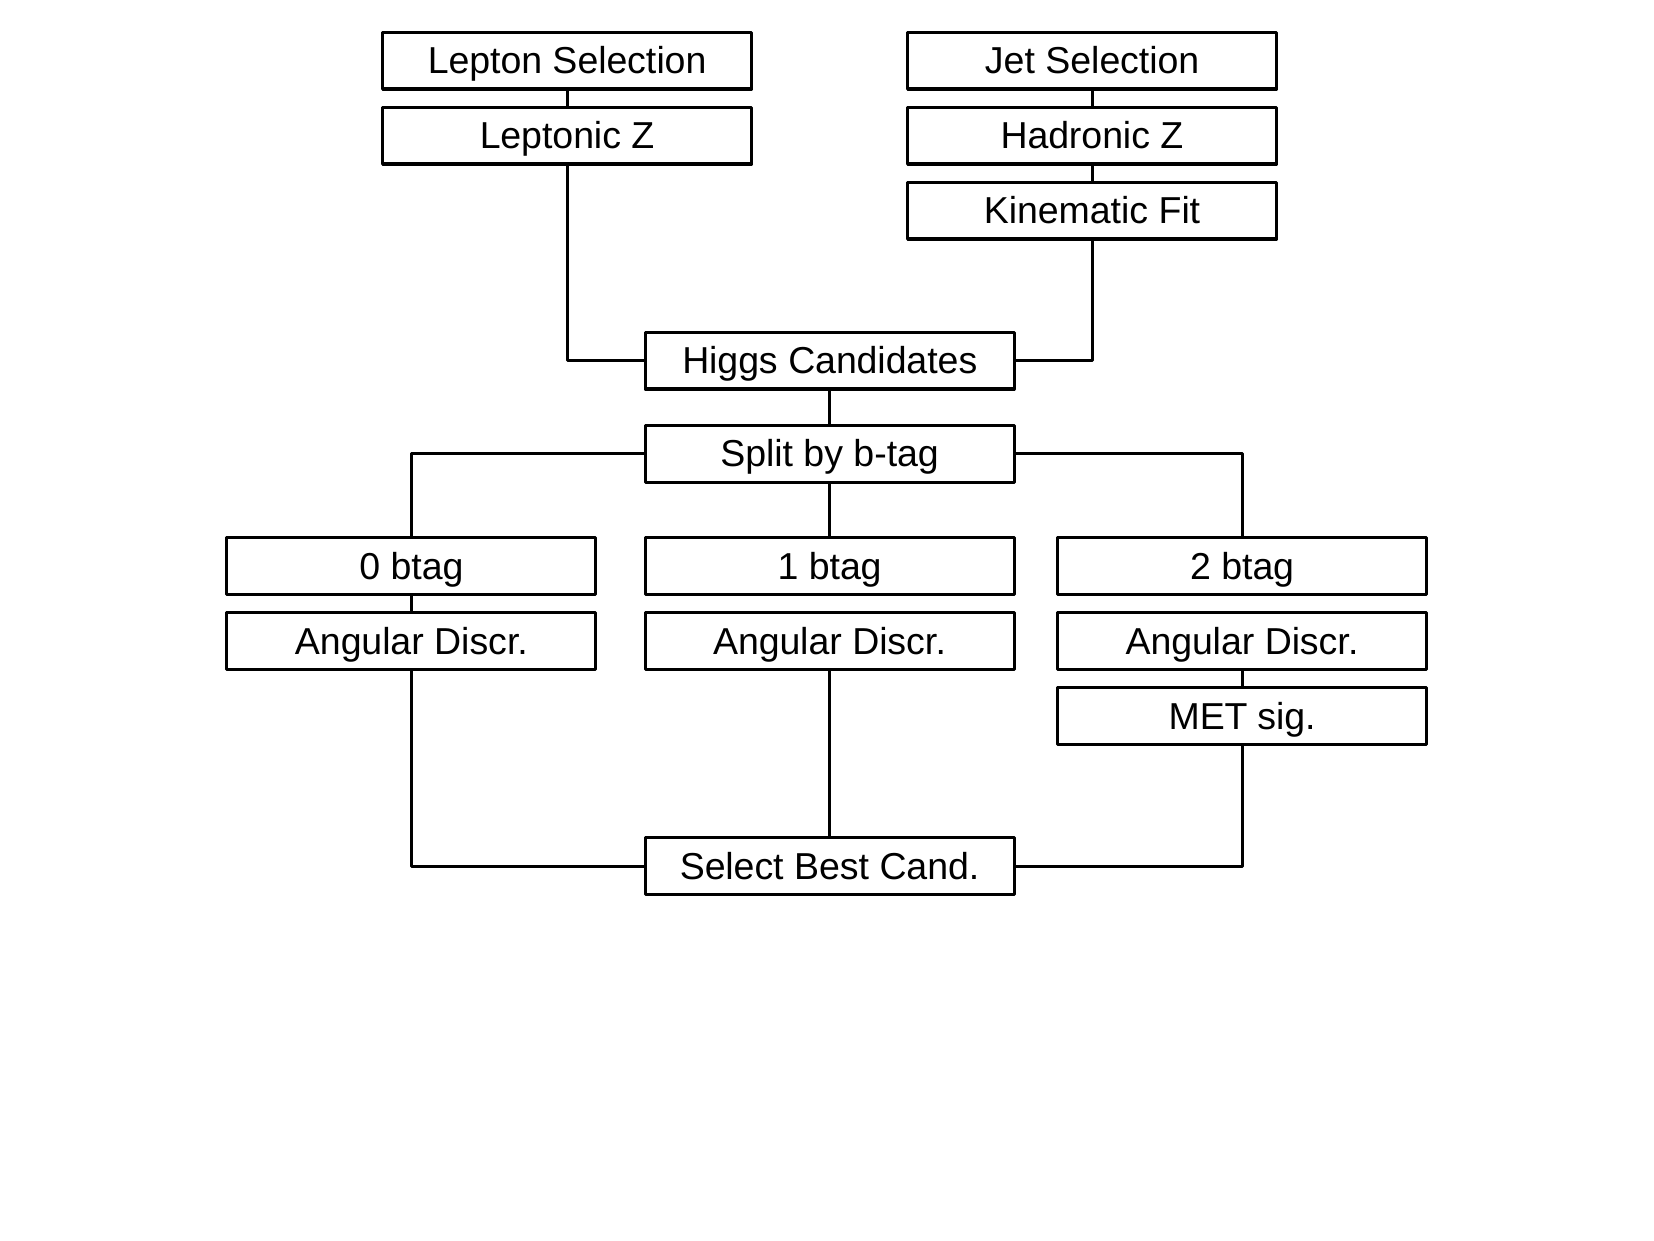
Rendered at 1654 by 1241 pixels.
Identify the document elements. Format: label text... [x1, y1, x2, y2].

text_box MET sig. [1057, 687, 1427, 745]
text_box Split by b-tag [645, 425, 1015, 483]
text_box Higgs Candidates [645, 332, 1015, 389]
text_box 2 btag [1057, 537, 1427, 595]
text_box Lepton Selection [382, 32, 752, 89]
text_box Angular Discr. [1057, 612, 1427, 670]
text_box Hadronic Z [907, 107, 1277, 164]
text_box Angular Discr. [645, 612, 1015, 670]
text_box Kinematic Fit [907, 182, 1277, 239]
text_box Leptonic Z [382, 107, 752, 164]
text_box Angular Discr. [226, 612, 596, 670]
text_box Jet Selection [907, 32, 1277, 89]
text_box 1 btag [645, 537, 1015, 595]
text_box Select Best Cand. [645, 837, 1015, 895]
text_box 0 btag [226, 537, 596, 595]
